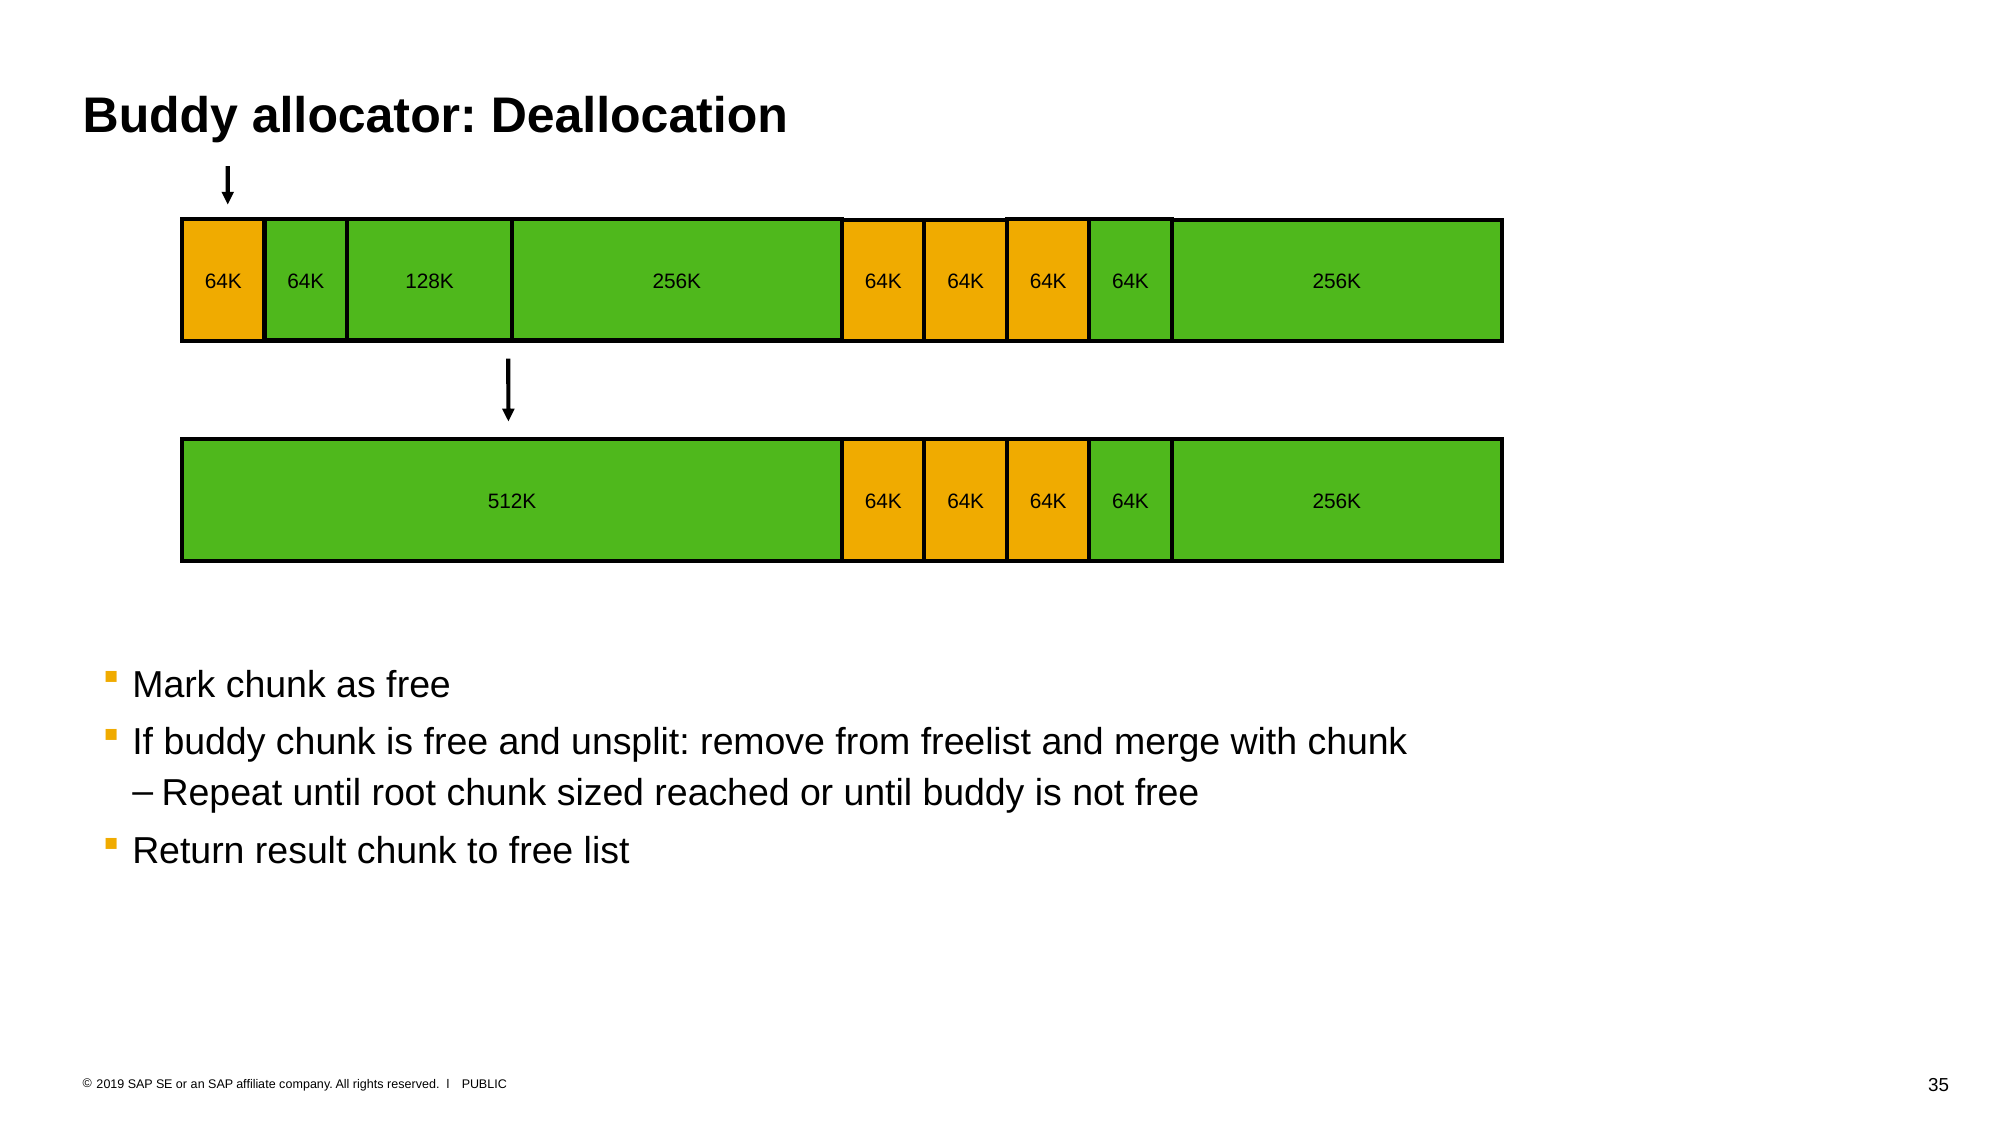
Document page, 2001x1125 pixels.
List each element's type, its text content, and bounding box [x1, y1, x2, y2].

text_box 128K [347, 219, 512, 341]
text_box 64K [924, 219, 1006, 342]
text_box 64K [1089, 219, 1172, 342]
text_box 64K [182, 219, 265, 342]
text_box 64K [1006, 219, 1089, 342]
list Mark chunk as free If buddy chunk is free and unsplit: remove from freelist and merge with chunk Repeat until root chunk sized reached or until buddy is not free Return result chunk to free list [102, 659, 1938, 959]
text_box 64K [842, 219, 924, 342]
text_box 64K [924, 439, 1006, 561]
title Buddy allocator: Deallocation [82, 82, 1918, 144]
text_box 256K [512, 219, 842, 341]
text_box 256K [1172, 219, 1502, 342]
text_box 512K [182, 438, 842, 561]
text_box 256K [1172, 439, 1502, 561]
text_box 64K [264, 219, 347, 341]
text_box 64K [1006, 438, 1089, 561]
text_box 64K [1089, 438, 1172, 561]
text_box 64K [842, 439, 924, 561]
